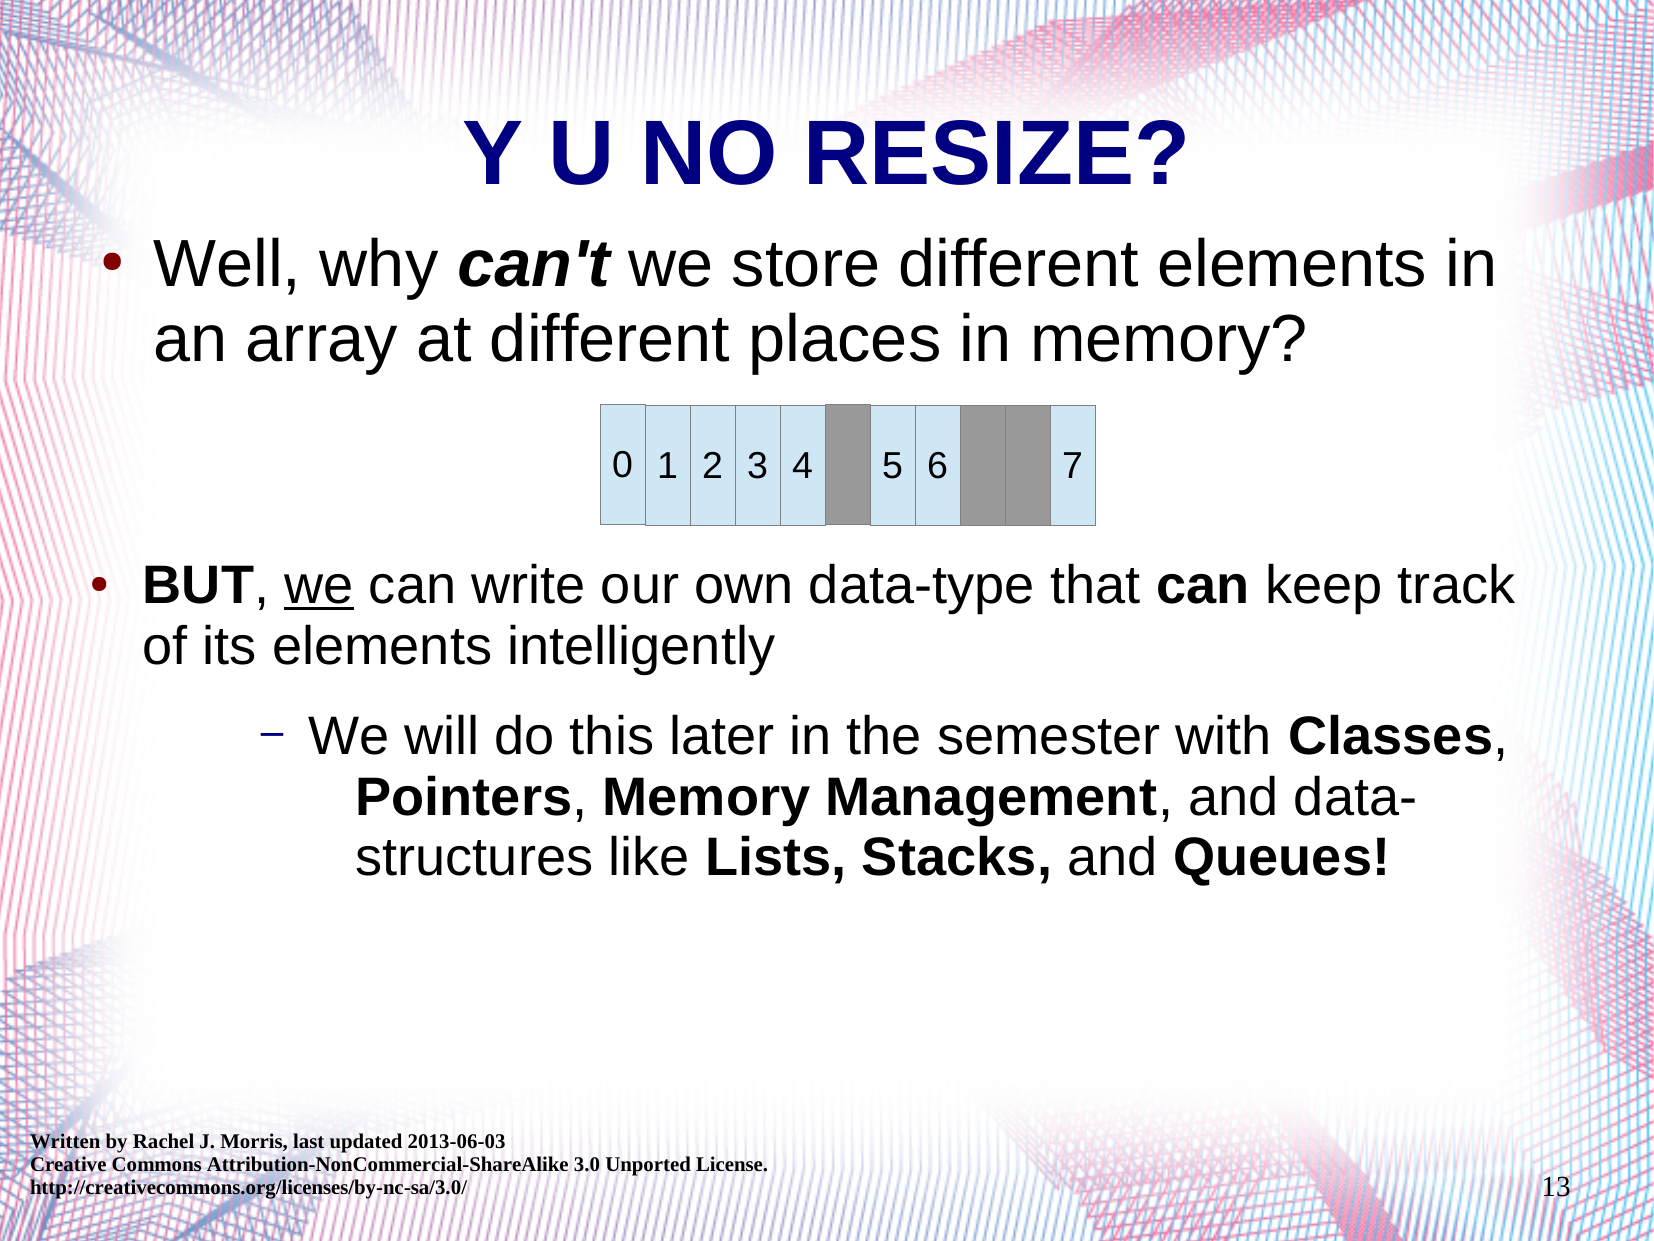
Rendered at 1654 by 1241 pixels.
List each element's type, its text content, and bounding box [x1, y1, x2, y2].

text_box 3 [735, 405, 780, 526]
text_box 4 [780, 405, 826, 526]
title Y U NO RESIZE? [82, 49, 1571, 225]
text_box 1 [645, 405, 690, 526]
text_box 7 [1050, 405, 1096, 526]
text_box 5 [870, 405, 915, 526]
list Well, why can't we store different elements in an array at different places in memory? [82, 225, 1571, 376]
text_box [960, 405, 1050, 526]
text_box 0 [600, 404, 646, 525]
text_box 2 [690, 405, 735, 526]
list BUT, we can write our own data-type that can keep track of its elements intelligently We will do this later in the semester with Classes, Pointers, Memory Management, and data-structures like Lists, Stacks, and Queues! [71, 555, 1561, 888]
text_box 6 [915, 405, 960, 526]
text_box [825, 404, 871, 525]
picture [0, 0, 1654, 1241]
